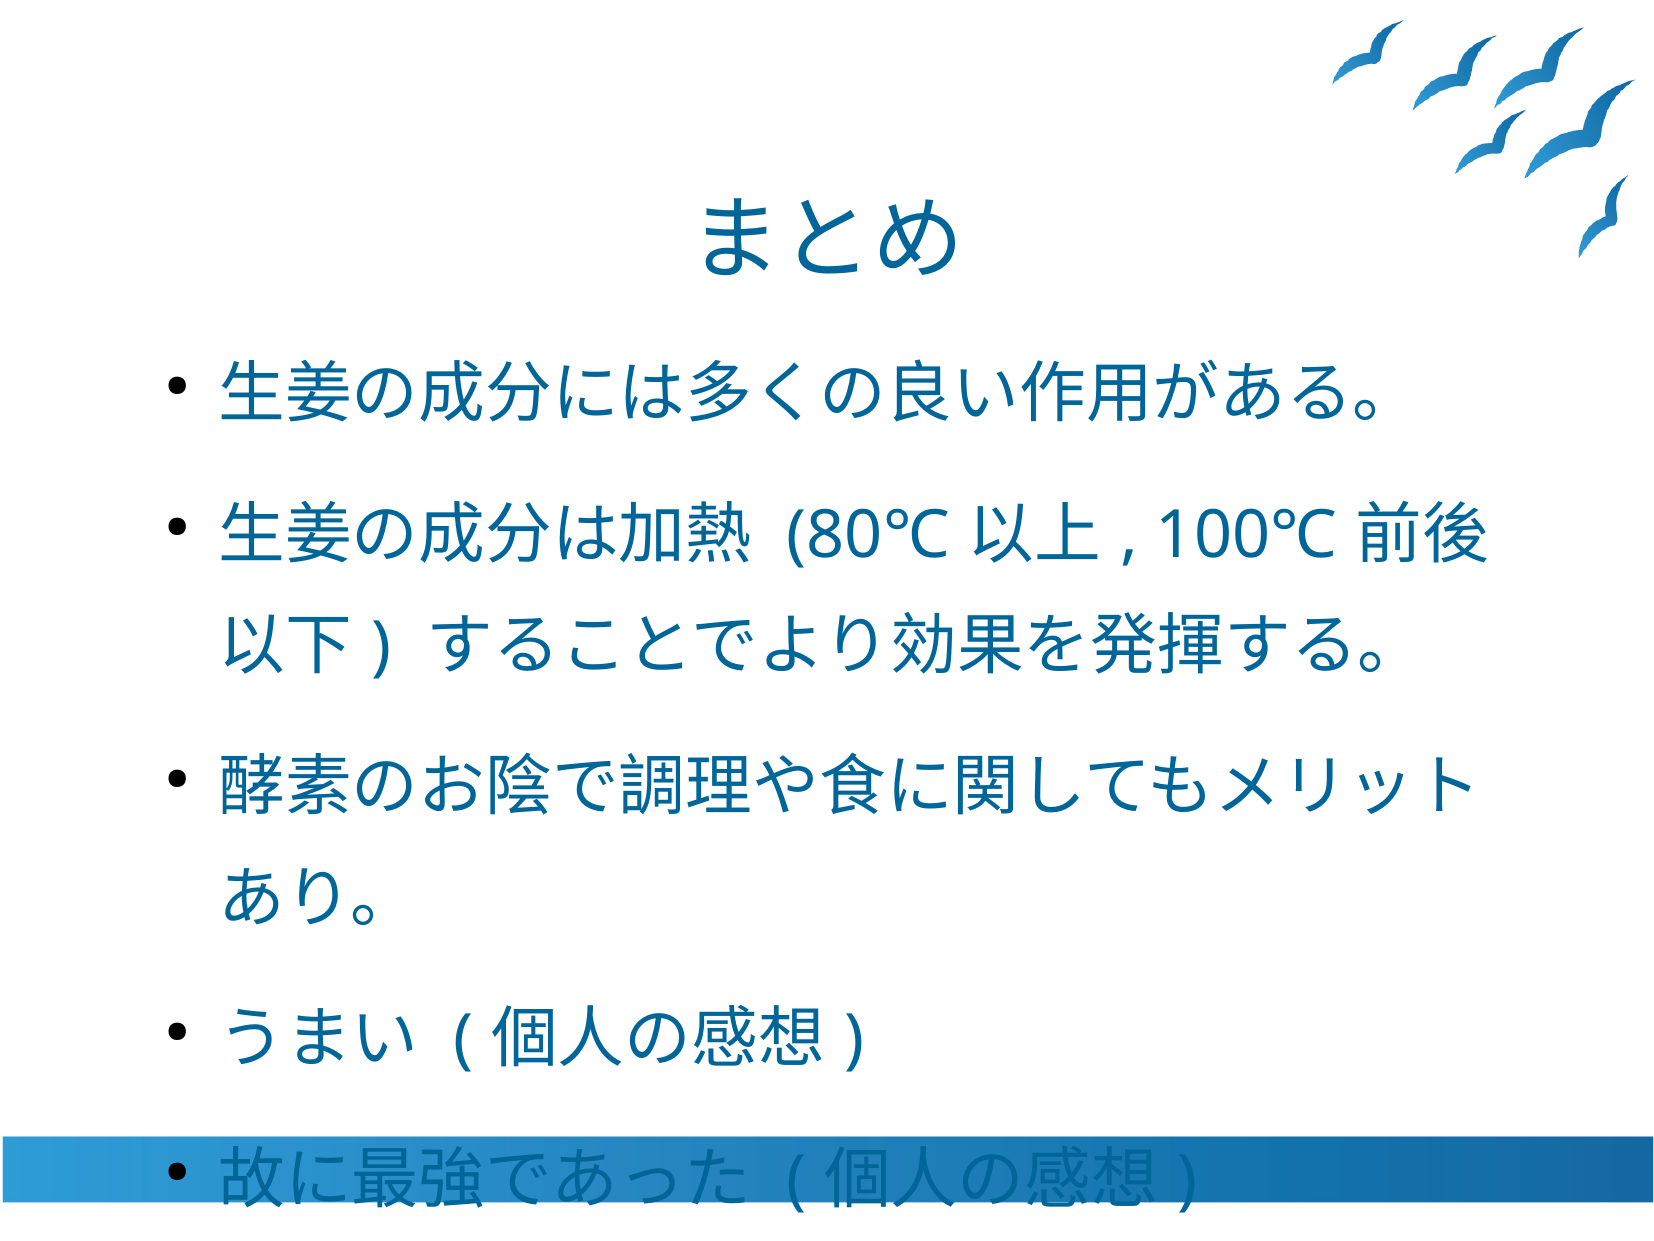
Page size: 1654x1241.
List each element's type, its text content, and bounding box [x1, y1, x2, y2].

list 生姜の成分には多くの良い作用がある。 生姜の成分は加熱 (80℃以上, 100℃前後以下) することでより効果を発揮する。 酵素のお陰で調理や食に関してもメリットあり。 うまい (個人の感想) 故に最強であった (個人の感想) [147, 324, 1506, 1045]
title まとめ [147, 165, 1506, 299]
picture [0, 0, 1654, 1241]
